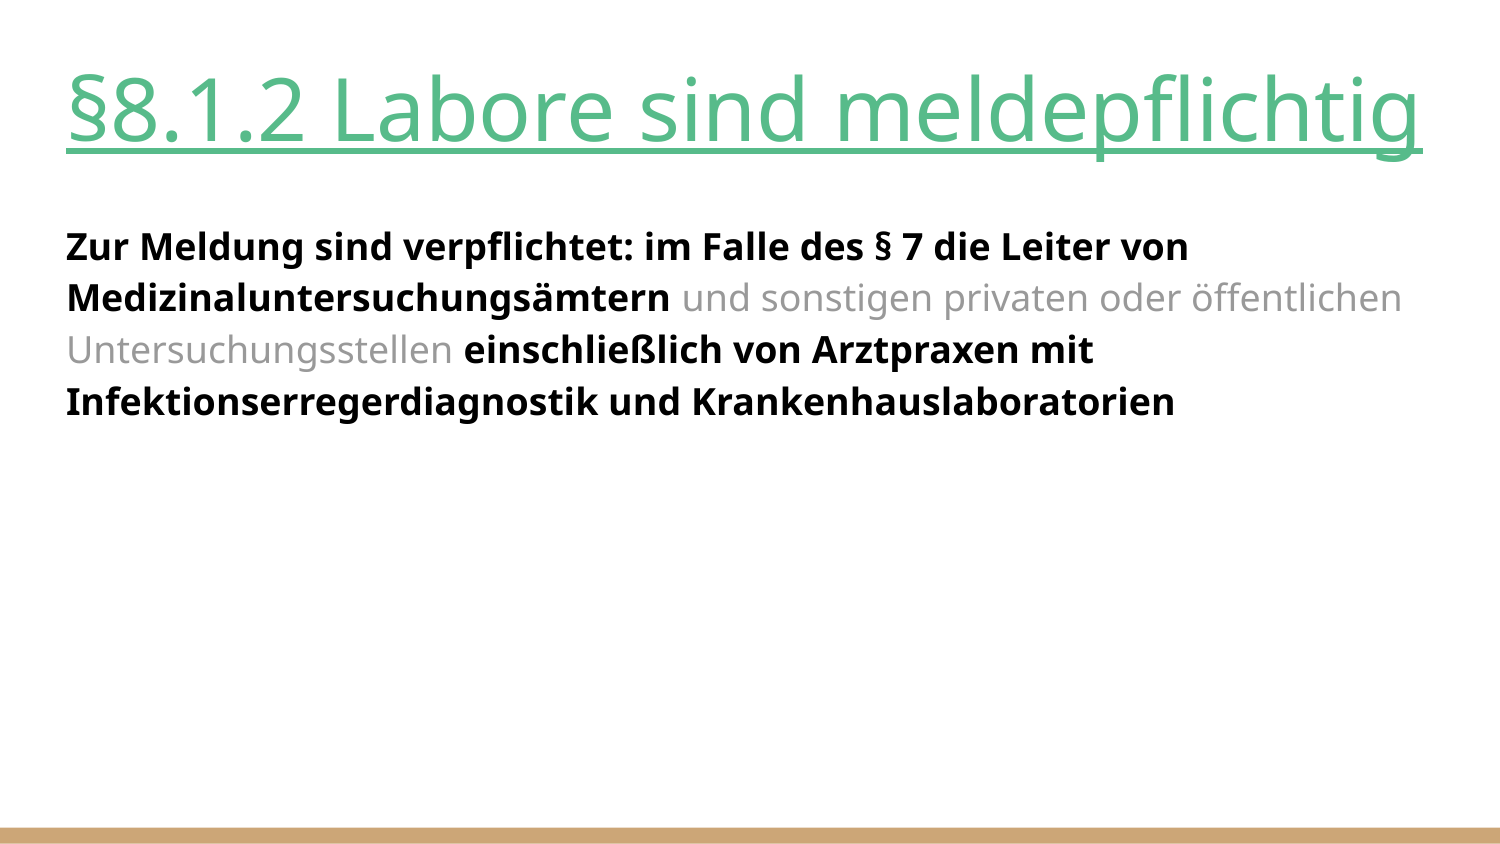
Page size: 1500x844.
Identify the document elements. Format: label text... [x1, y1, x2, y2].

title §8.1.2 Labore sind meldepflichtig [51, 51, 1449, 189]
list Zur Meldung sind verpflichtet: im Falle des § 7 die Leiter von Medizinaluntersuchungsämtern und sonstigen privaten oder öffentlichen Untersuchungsstellen einschließlich von Arztpraxen mit Infektionserregerdiagnostik und Krankenhauslaboratorien [51, 200, 1449, 752]
